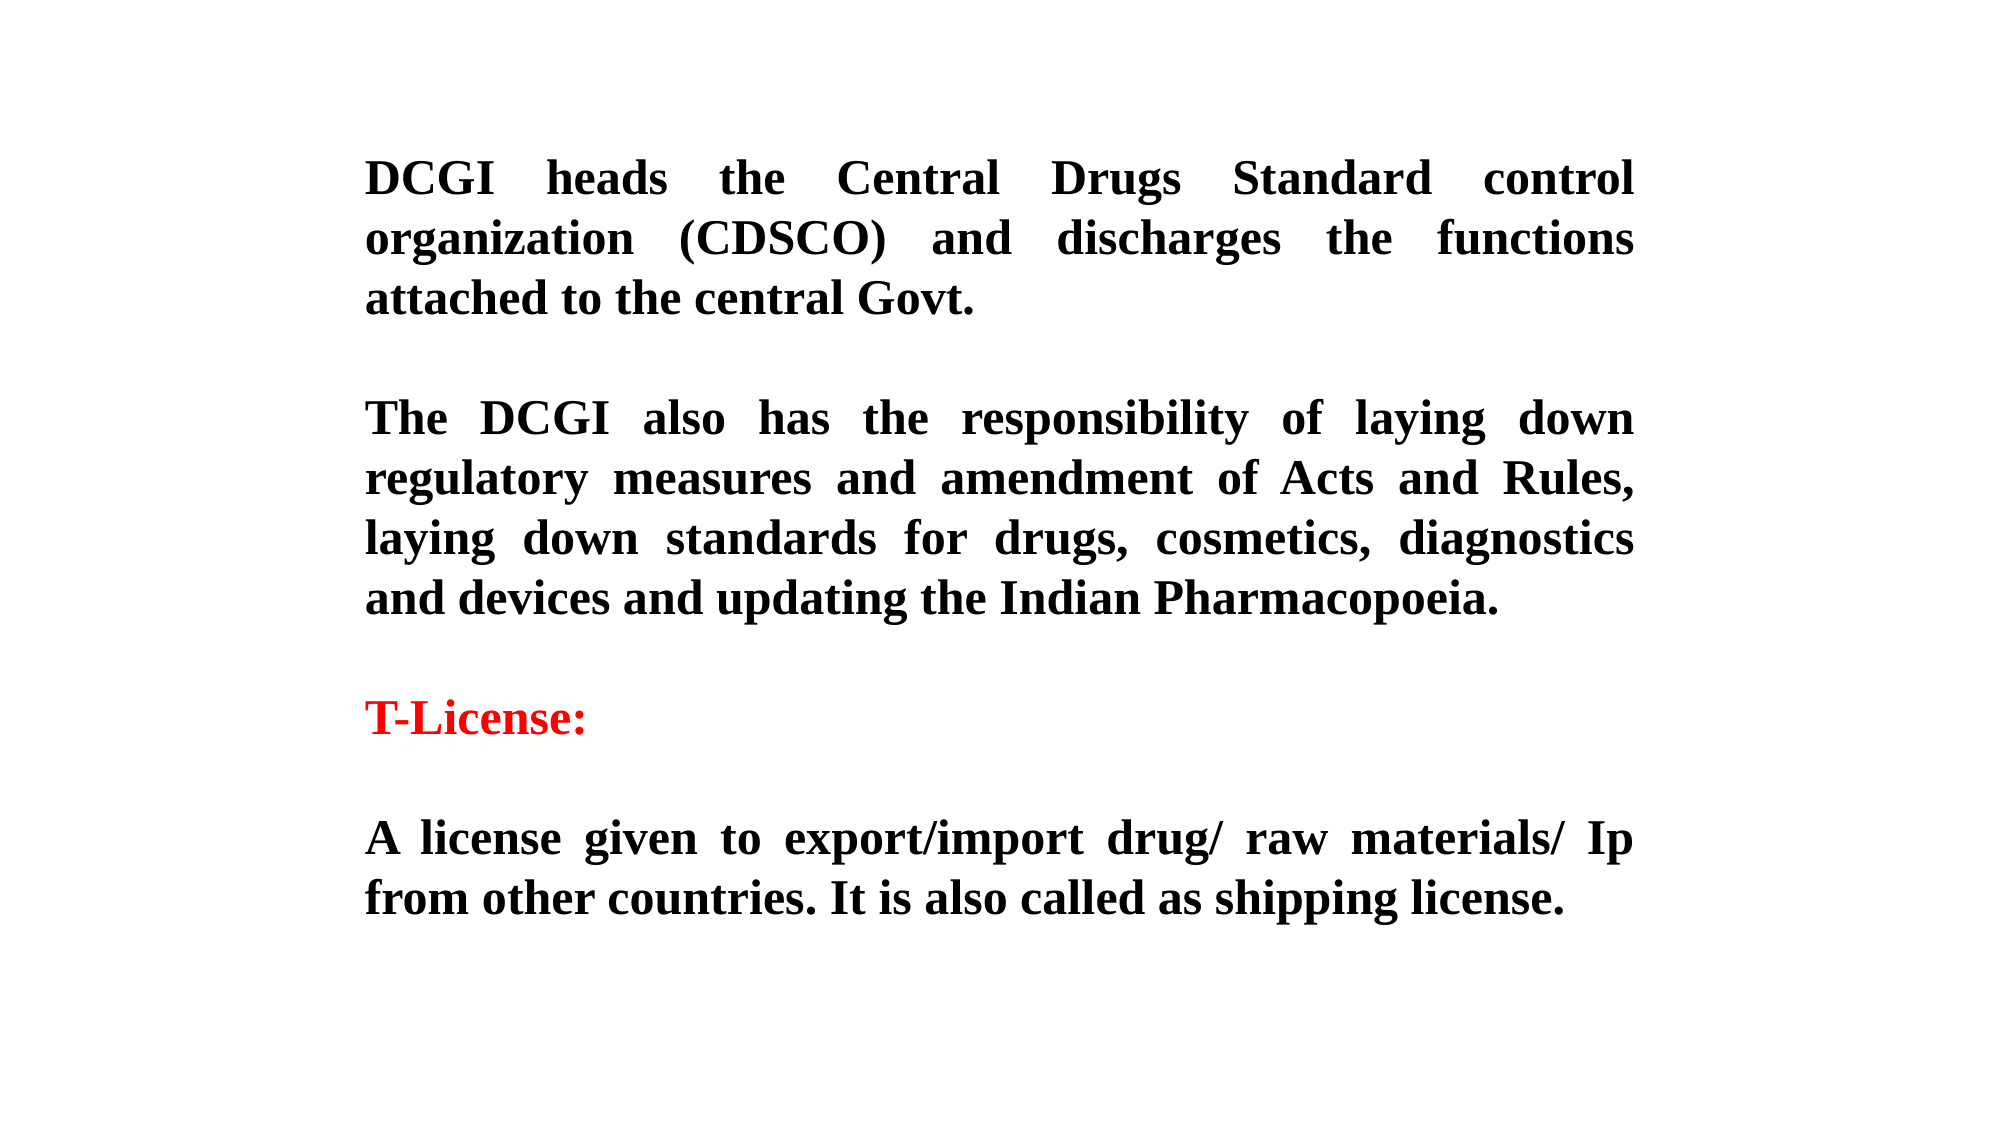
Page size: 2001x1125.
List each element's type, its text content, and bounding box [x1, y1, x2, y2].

text_box DCGI heads the Central Drugs Standard control organization (CDSCO) and discharges the functions attached to the central Govt. The DCGI also has the responsibility of laying down regulatory measures and amendment of Acts and Rules, laying down standards for drugs, cosmetics, diagnostics and devices and updating the Indian Pharmacopoeia. T-License: A license given to export/import drug/ raw materials/ Ip from other countries. It is also called as shipping license. [350, 137, 1650, 1053]
